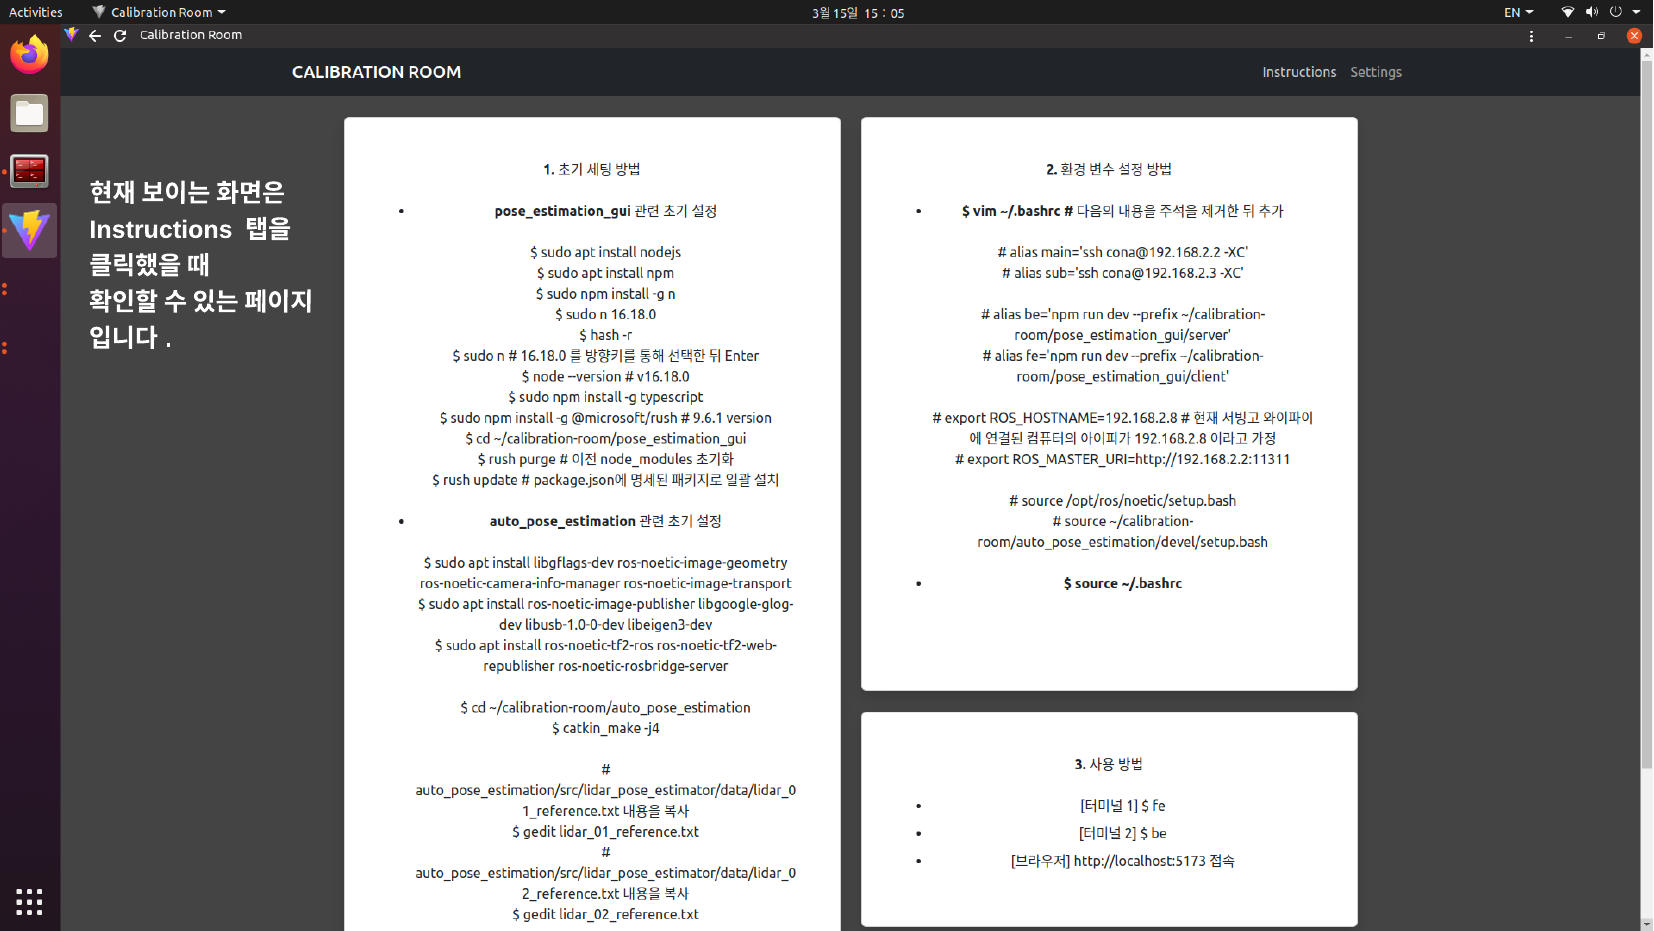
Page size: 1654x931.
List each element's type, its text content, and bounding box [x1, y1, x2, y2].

text_box 현재 보이는 화면은 Instructions 탭을 클릭했을 때 확인할 수 있는 페이지 입니다. [73, 151, 376, 376]
picture [0, 0, 1653, 931]
